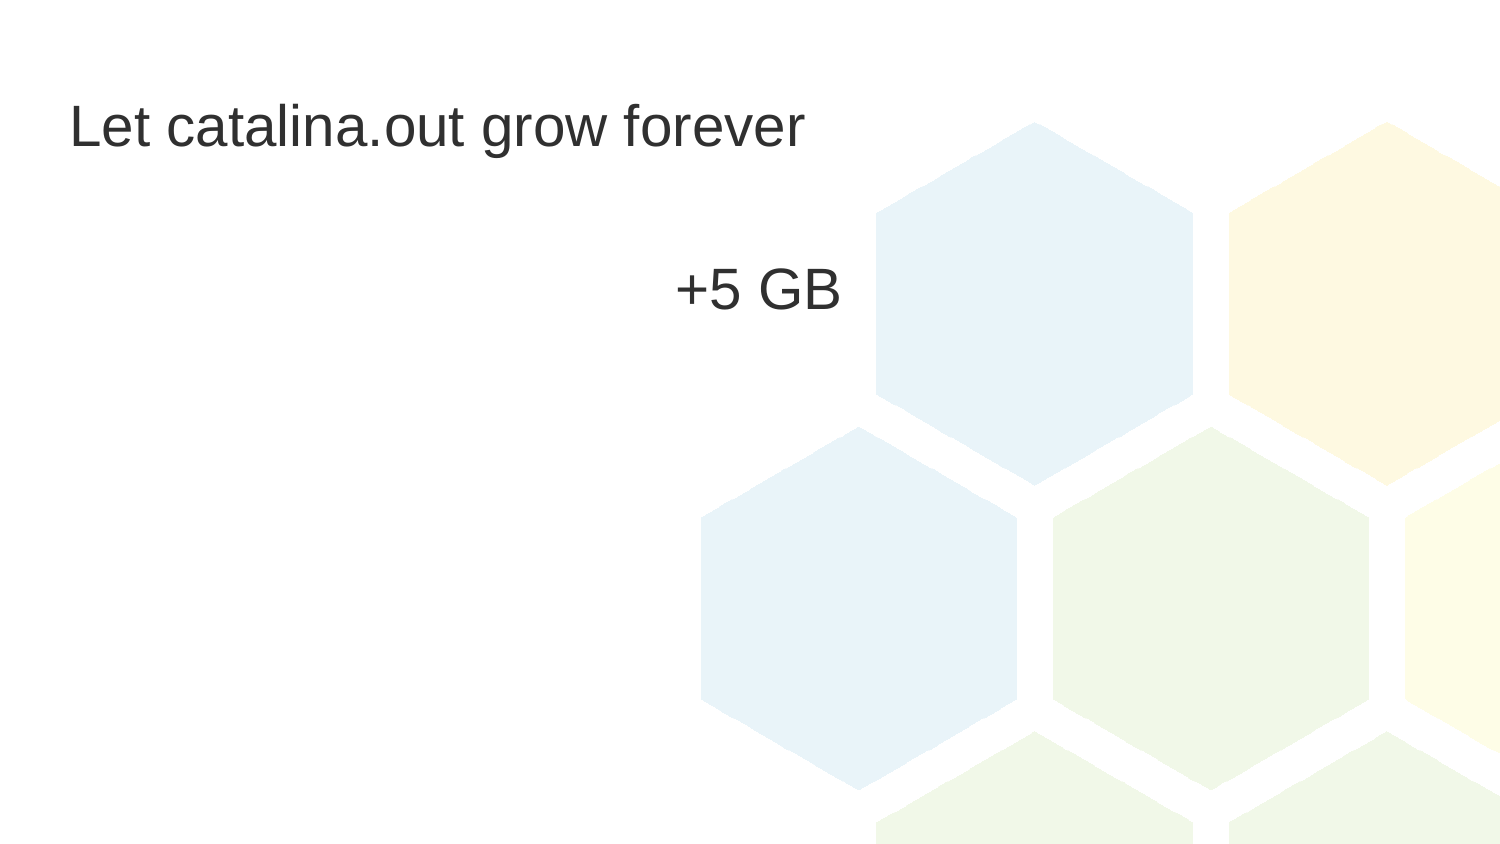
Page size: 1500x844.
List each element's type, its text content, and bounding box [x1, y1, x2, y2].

title +5 GB [60, 236, 1458, 331]
title Let catalina.out grow forever [54, 72, 1452, 167]
picture [0, 0, 1500, 844]
